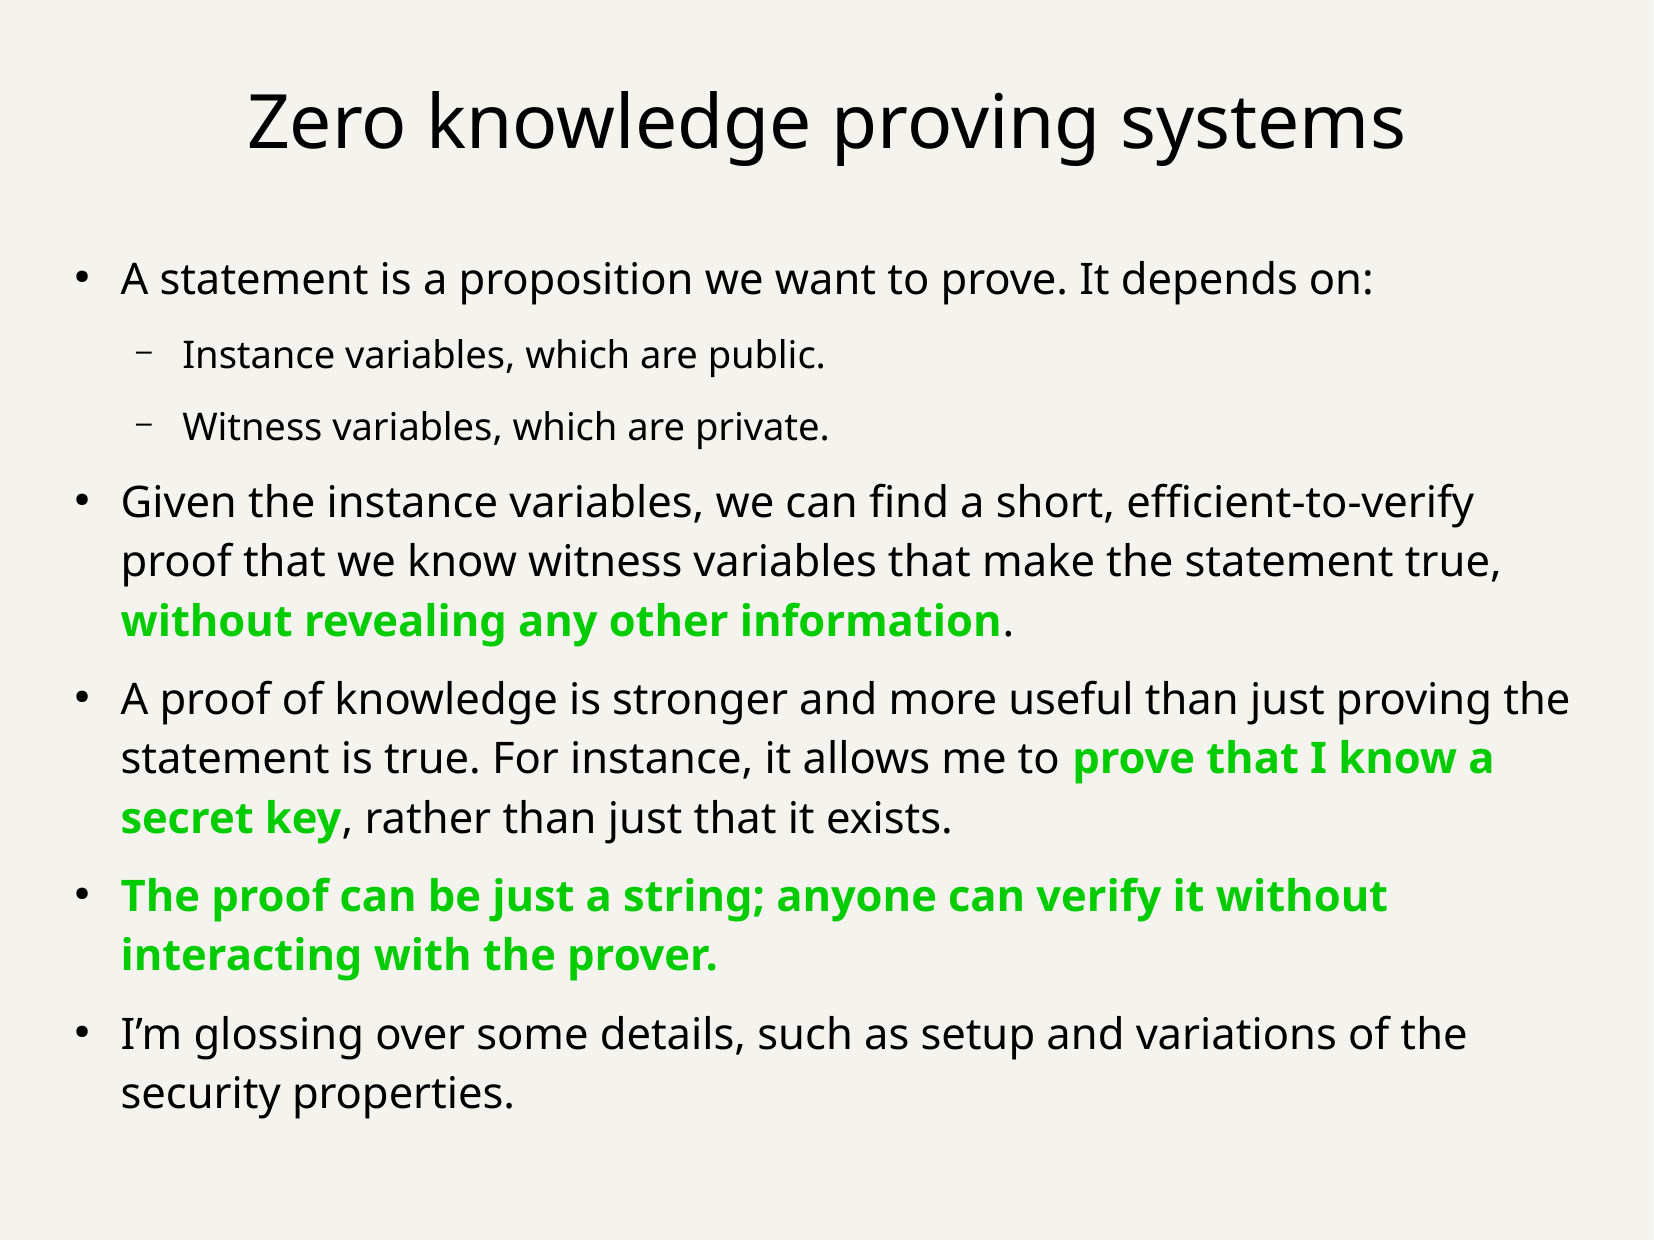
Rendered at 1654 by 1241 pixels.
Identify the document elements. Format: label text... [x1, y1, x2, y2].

title Zero knowledge proving systems [82, 49, 1571, 189]
list A statement is a proposition we want to prove. It depends on: Instance variables, which are public. Witness variables, which are private. Given the instance variables, we can find a short, efficient-to-verify proof that we know witness variables that make the statement true, without revealing any other information. A proof of knowledge is stronger and more useful than just proving the statement is true. For instance, it allows me to prove that I know a secret key, rather than just that it exists. The proof can be just a string; anyone can verify it without interacting with the prover. I’m glossing over some details, such as setup and variations of the security properties. [59, 248, 1595, 1123]
